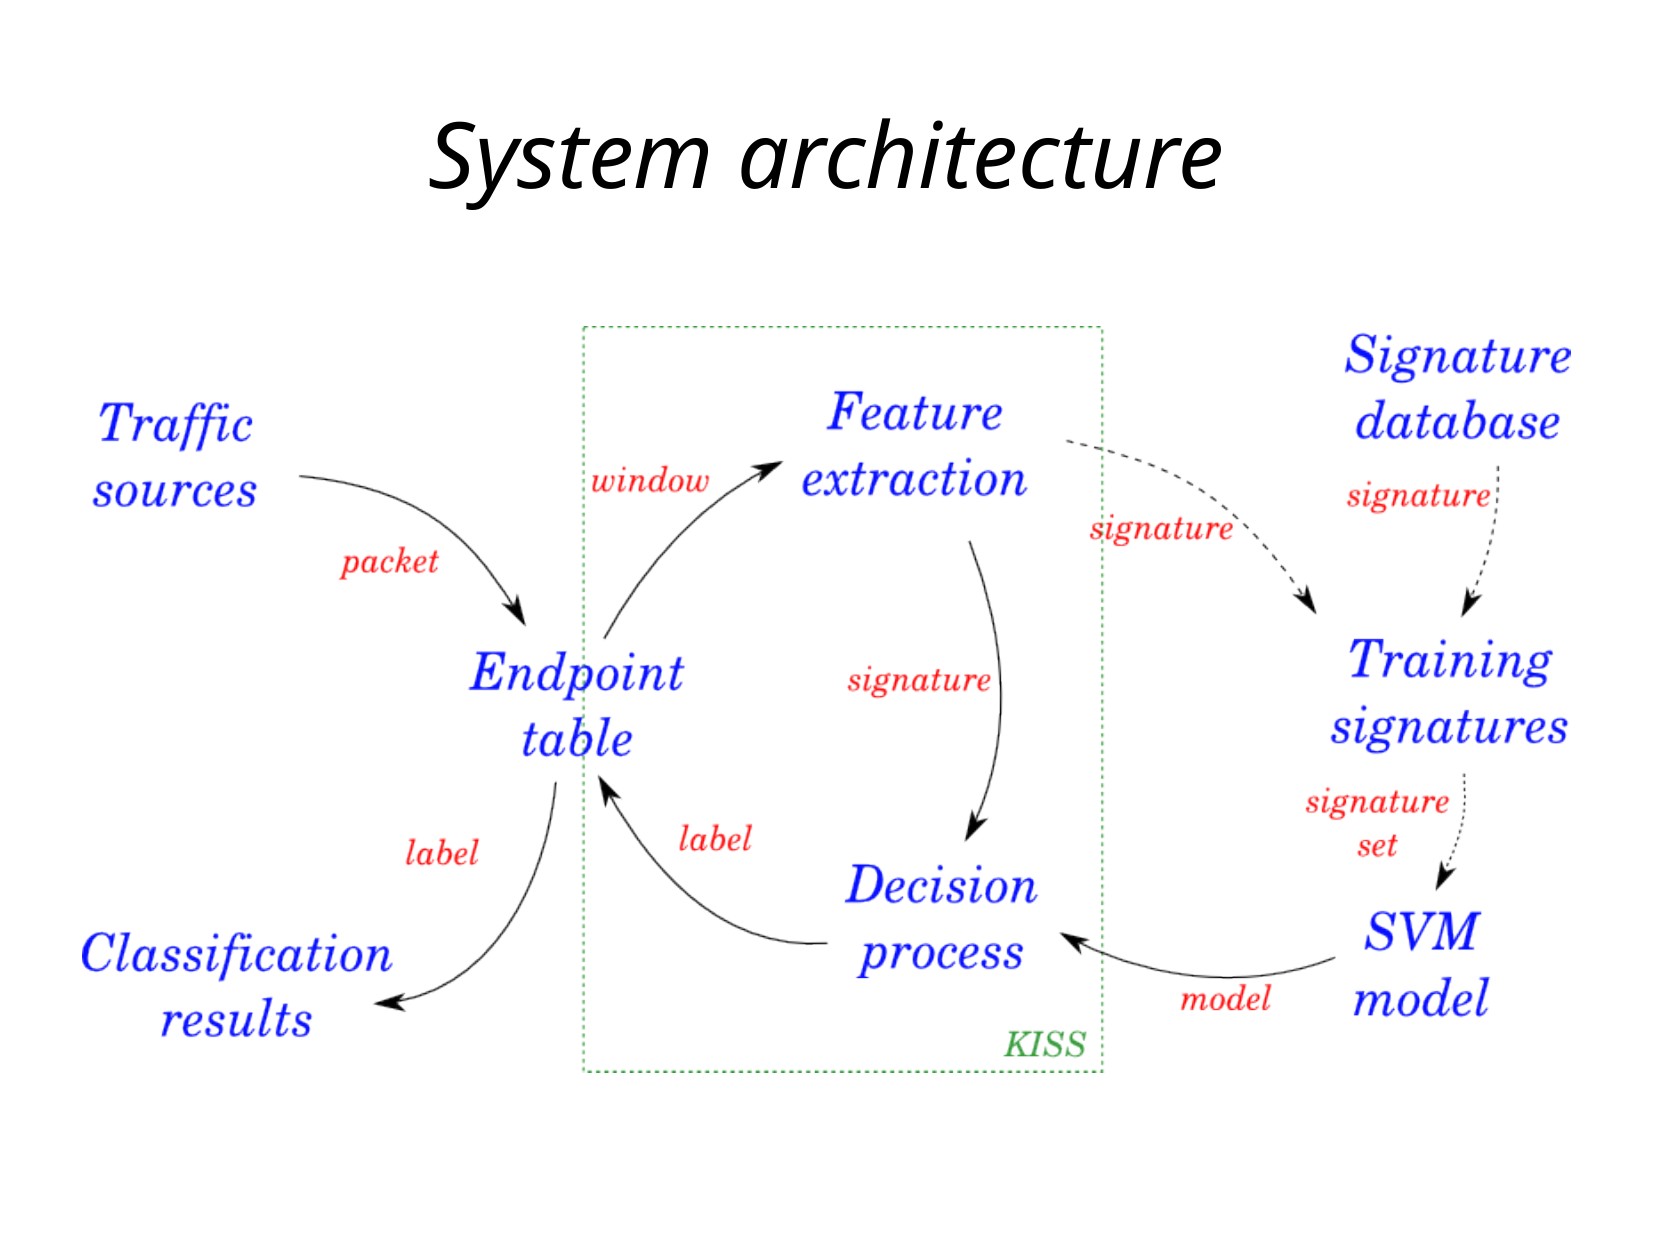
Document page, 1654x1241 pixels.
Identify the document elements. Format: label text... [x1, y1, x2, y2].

title System architecture [82, 49, 1571, 257]
picture [82, 326, 1571, 1073]
